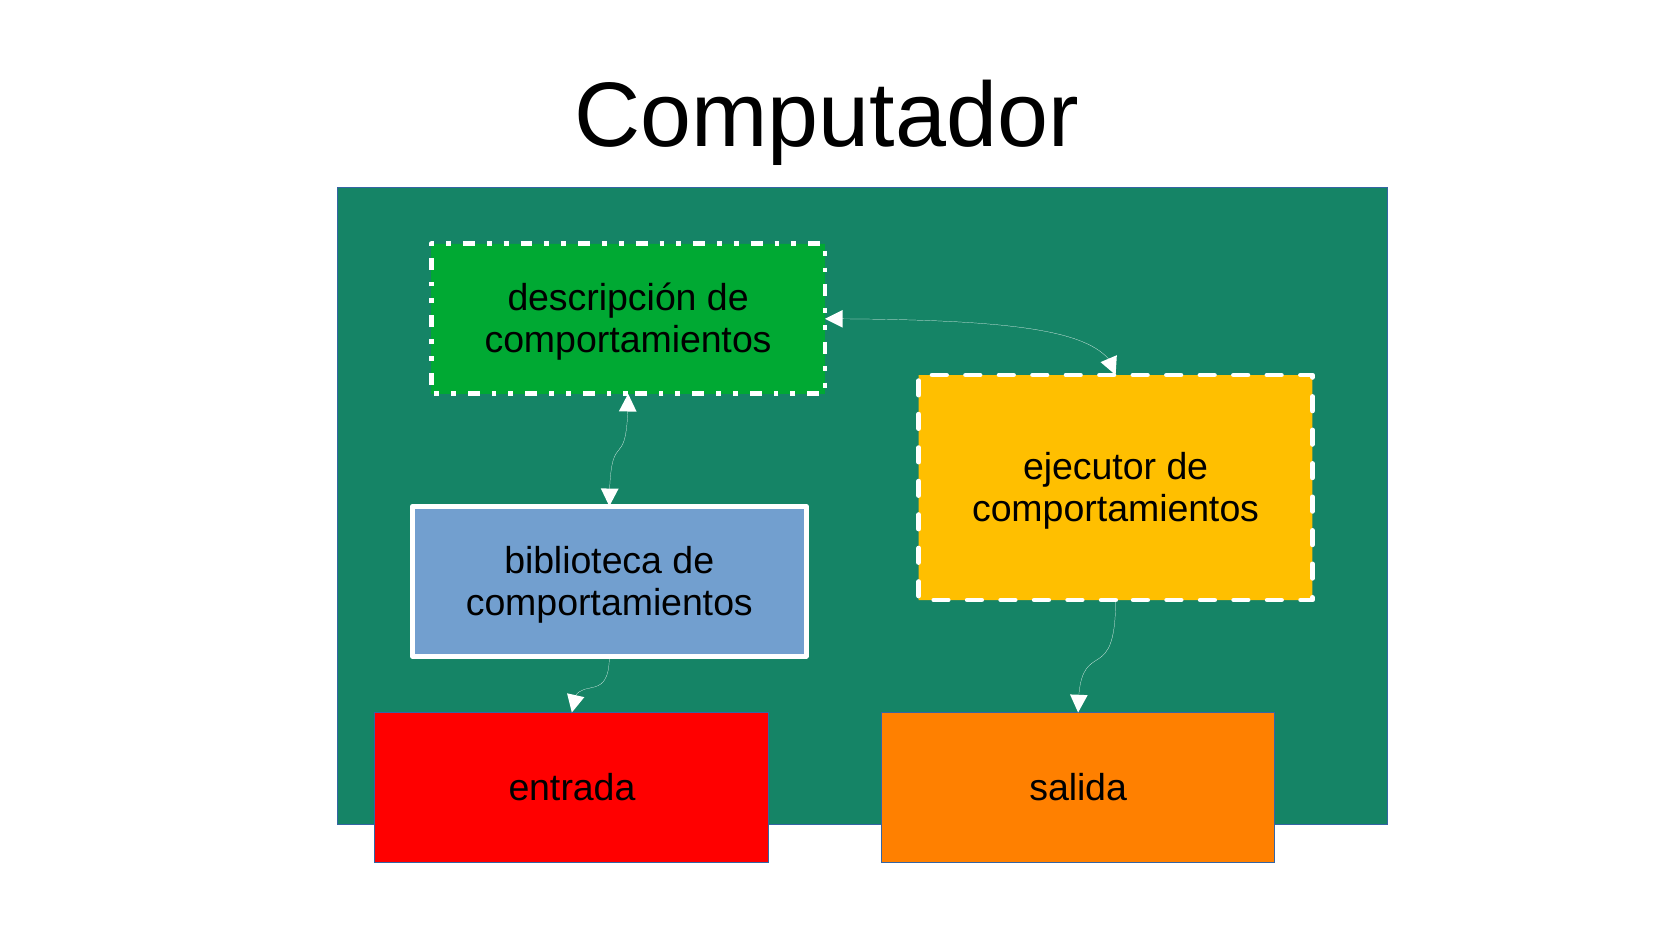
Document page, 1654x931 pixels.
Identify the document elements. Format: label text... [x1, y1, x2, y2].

text_box entrada [374, 712, 769, 863]
text_box [337, 187, 1388, 825]
title Computador [82, 37, 1571, 193]
text_box [573, 319, 1115, 825]
text_box ejecutor de comportamientos [918, 375, 1313, 601]
text_box descripción de comportamientos [431, 243, 825, 394]
text_box salida [881, 712, 1275, 863]
text_box biblioteca de comportamientos [412, 506, 807, 657]
